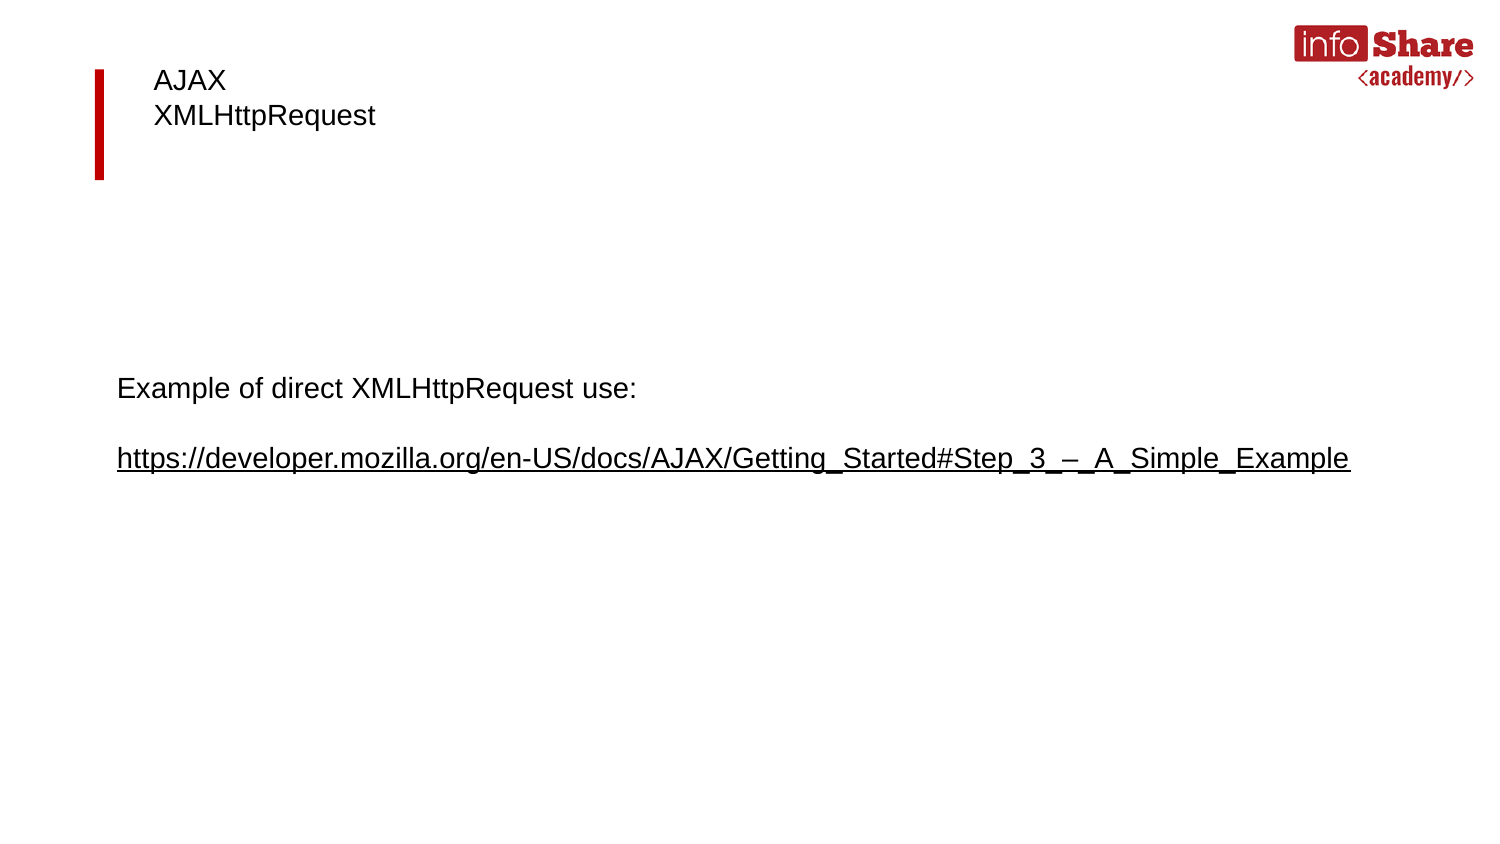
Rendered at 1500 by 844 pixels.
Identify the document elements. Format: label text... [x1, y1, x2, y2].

picture [1267, 0, 1500, 117]
list Example of direct XMLHttpRequest use: https://developer.mozilla.org/en-US/docs/AJAX/Getting_Started#Step_3_–_A_Simple_Example [101, 249, 1415, 767]
title AJAX XMLHttpRequest [138, 45, 1172, 187]
